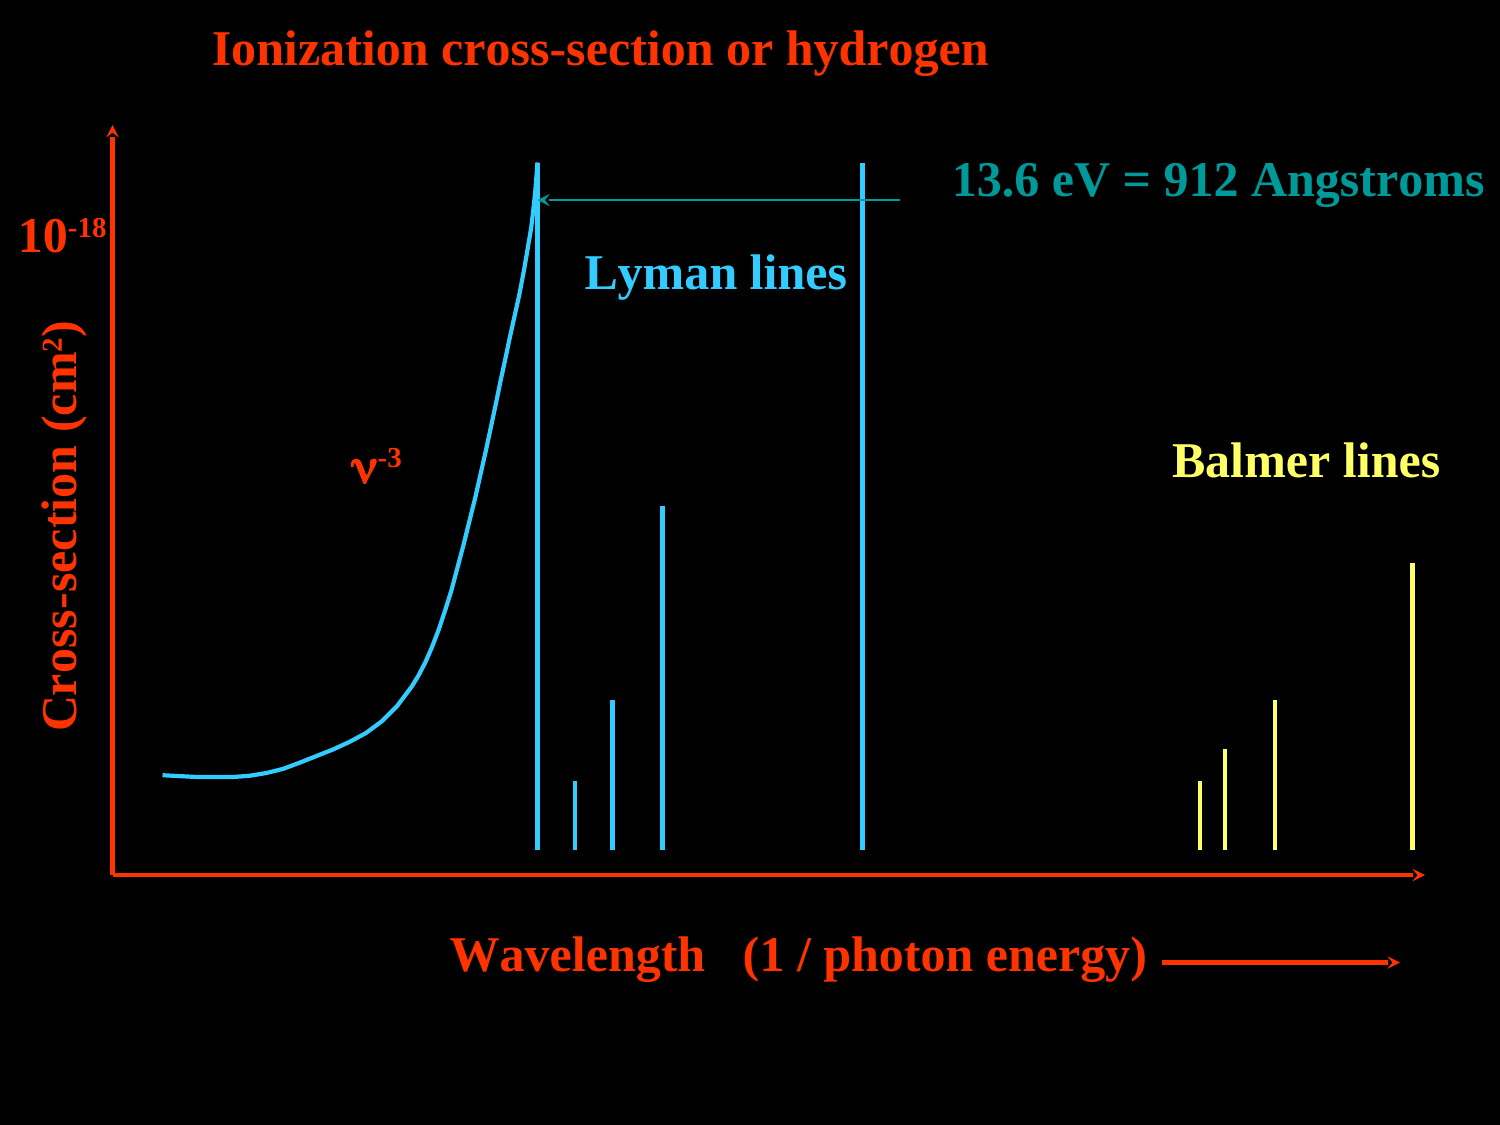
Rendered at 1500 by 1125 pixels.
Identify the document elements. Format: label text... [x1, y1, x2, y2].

text_box 13.6 eV = 912 Angstroms [936, 144, 1500, 215]
text_box Balmer lines [1156, 424, 1456, 496]
text_box -3 [336, 430, 418, 502]
text_box Lyman lines [569, 237, 863, 308]
text_box Wavelength (1 / photon energy) [434, 919, 1163, 990]
text_box Ionization cross-section or hydrogen [196, 13, 1005, 84]
text_box 10-18 [2, 199, 122, 271]
text_box Cross-section (cm2) [24, 304, 96, 747]
